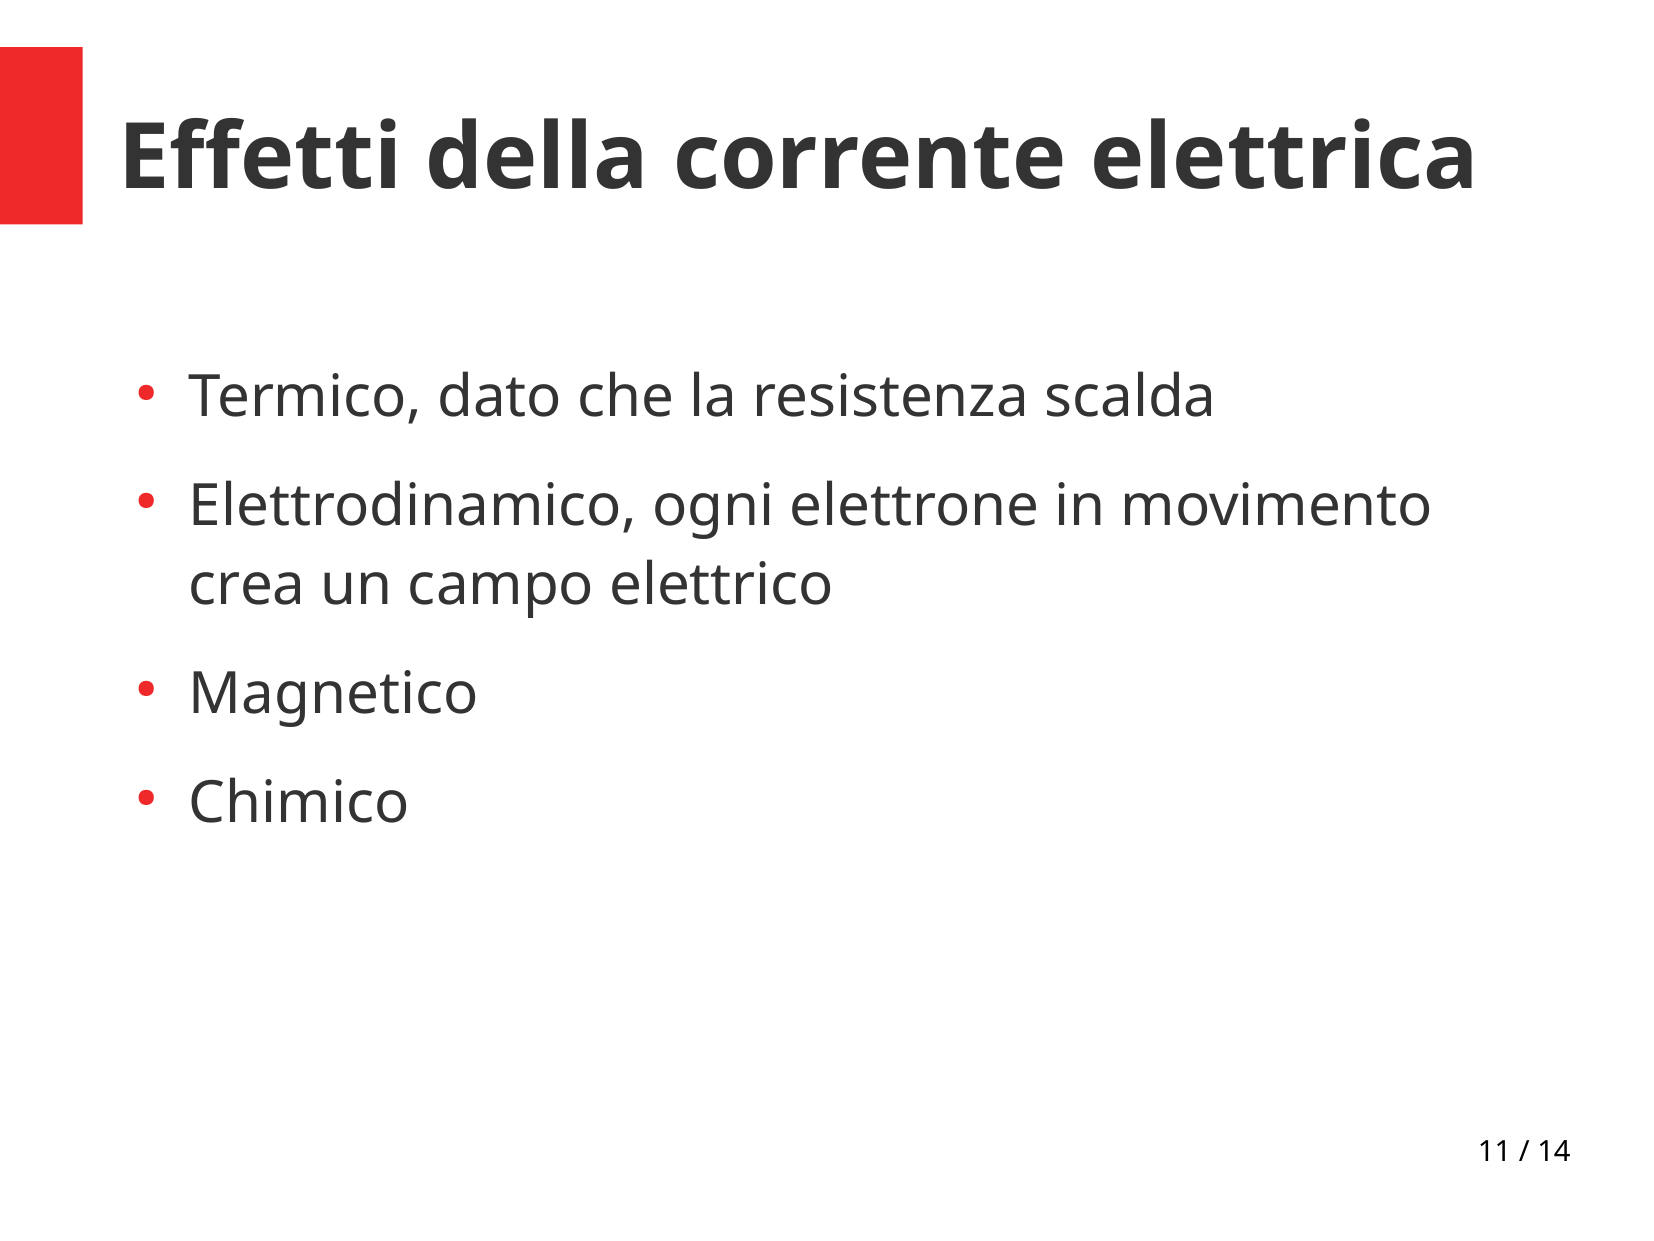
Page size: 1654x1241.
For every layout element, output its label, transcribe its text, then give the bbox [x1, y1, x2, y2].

list Termico, dato che la resistenza scalda Elettrodinamico, ogni elettrone in movimento crea un campo elettrico Magnetico Chimico [118, 354, 1536, 1074]
title Effetti della corrente elettrica [118, 45, 1571, 260]
